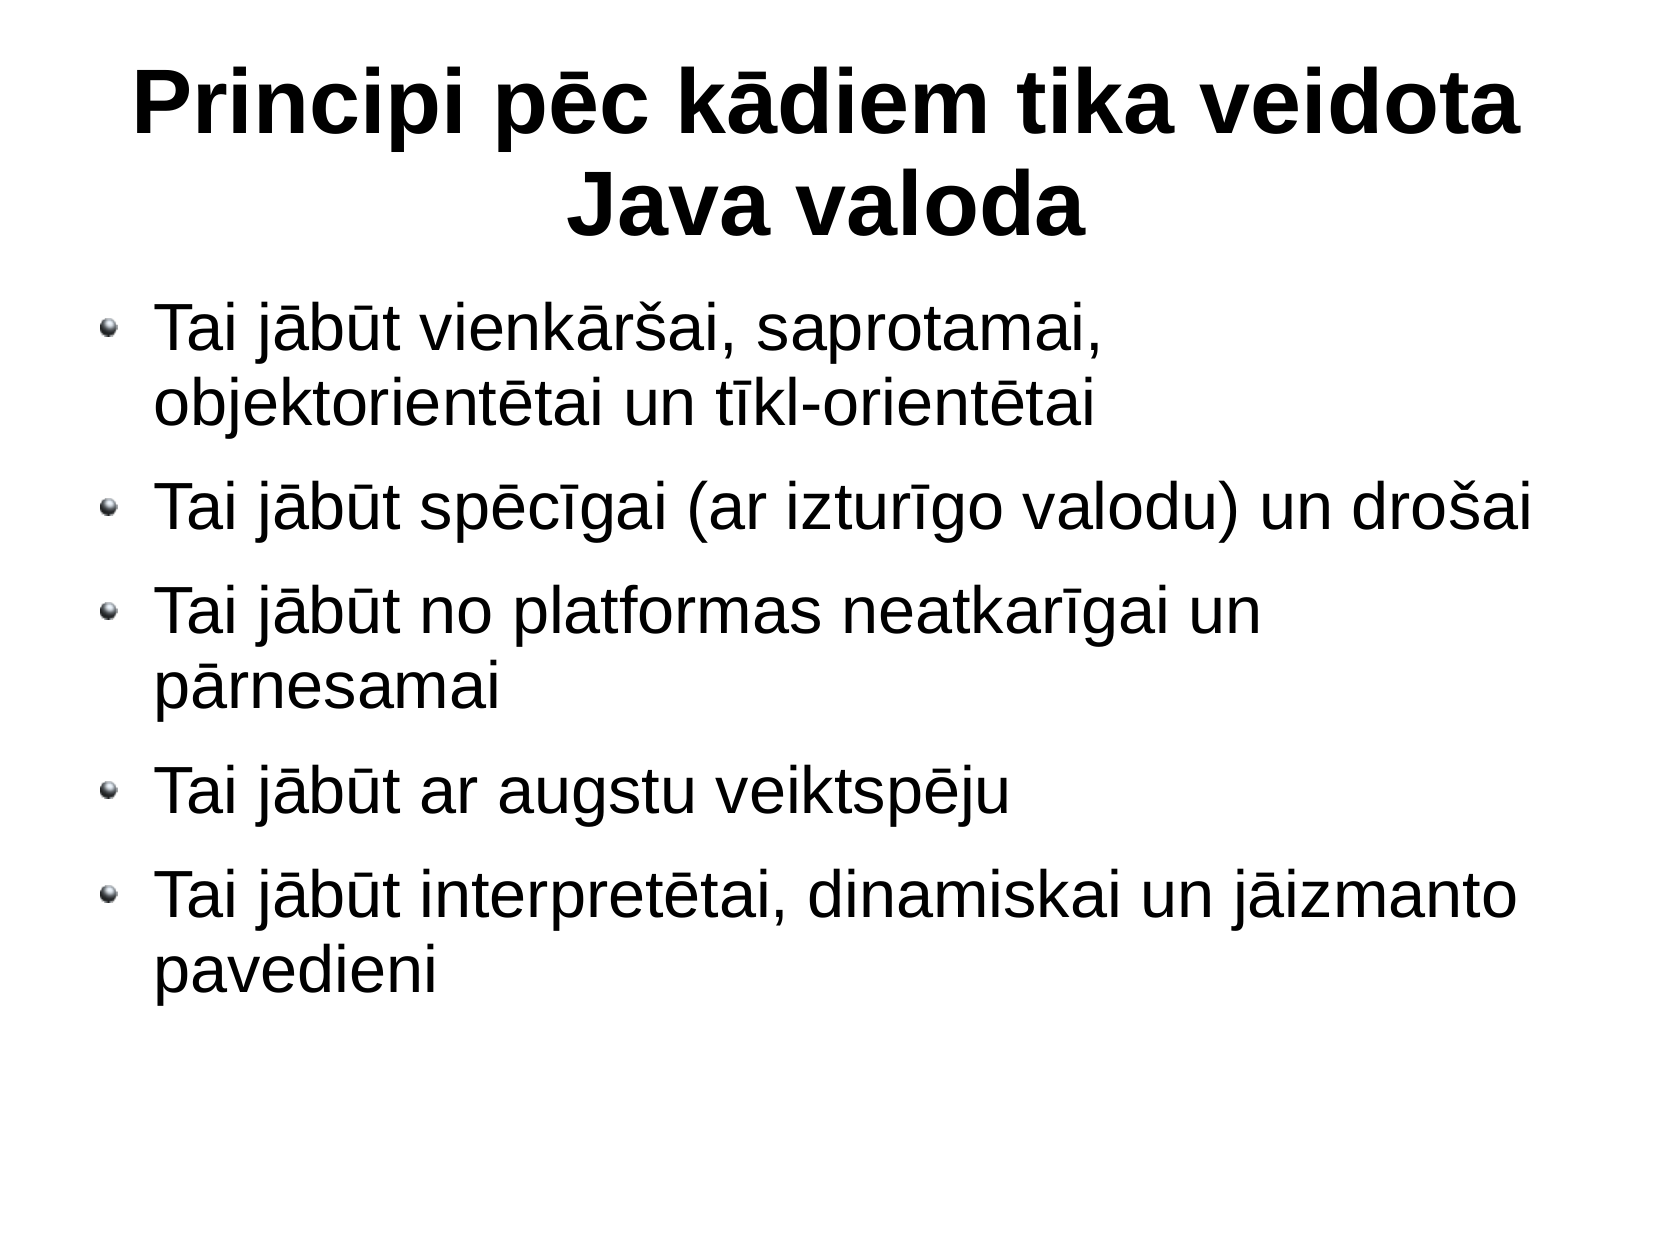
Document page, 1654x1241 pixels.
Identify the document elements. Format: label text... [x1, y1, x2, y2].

title Principi pēc kādiem tika veidota Java valoda [82, 49, 1571, 257]
list Tai jābūt vienkāršai, saprotamai, objektorientētai un tīkl-orientētai Tai jābūt spēcīgai (ar izturīgo valodu) un drošai Tai jābūt no platformas neatkarīgai un pārnesamai Tai jābūt ar augstu veiktspēju Tai jābūt interpretētai, dinamiskai un jāizmanto pavedieni [82, 290, 1538, 1010]
